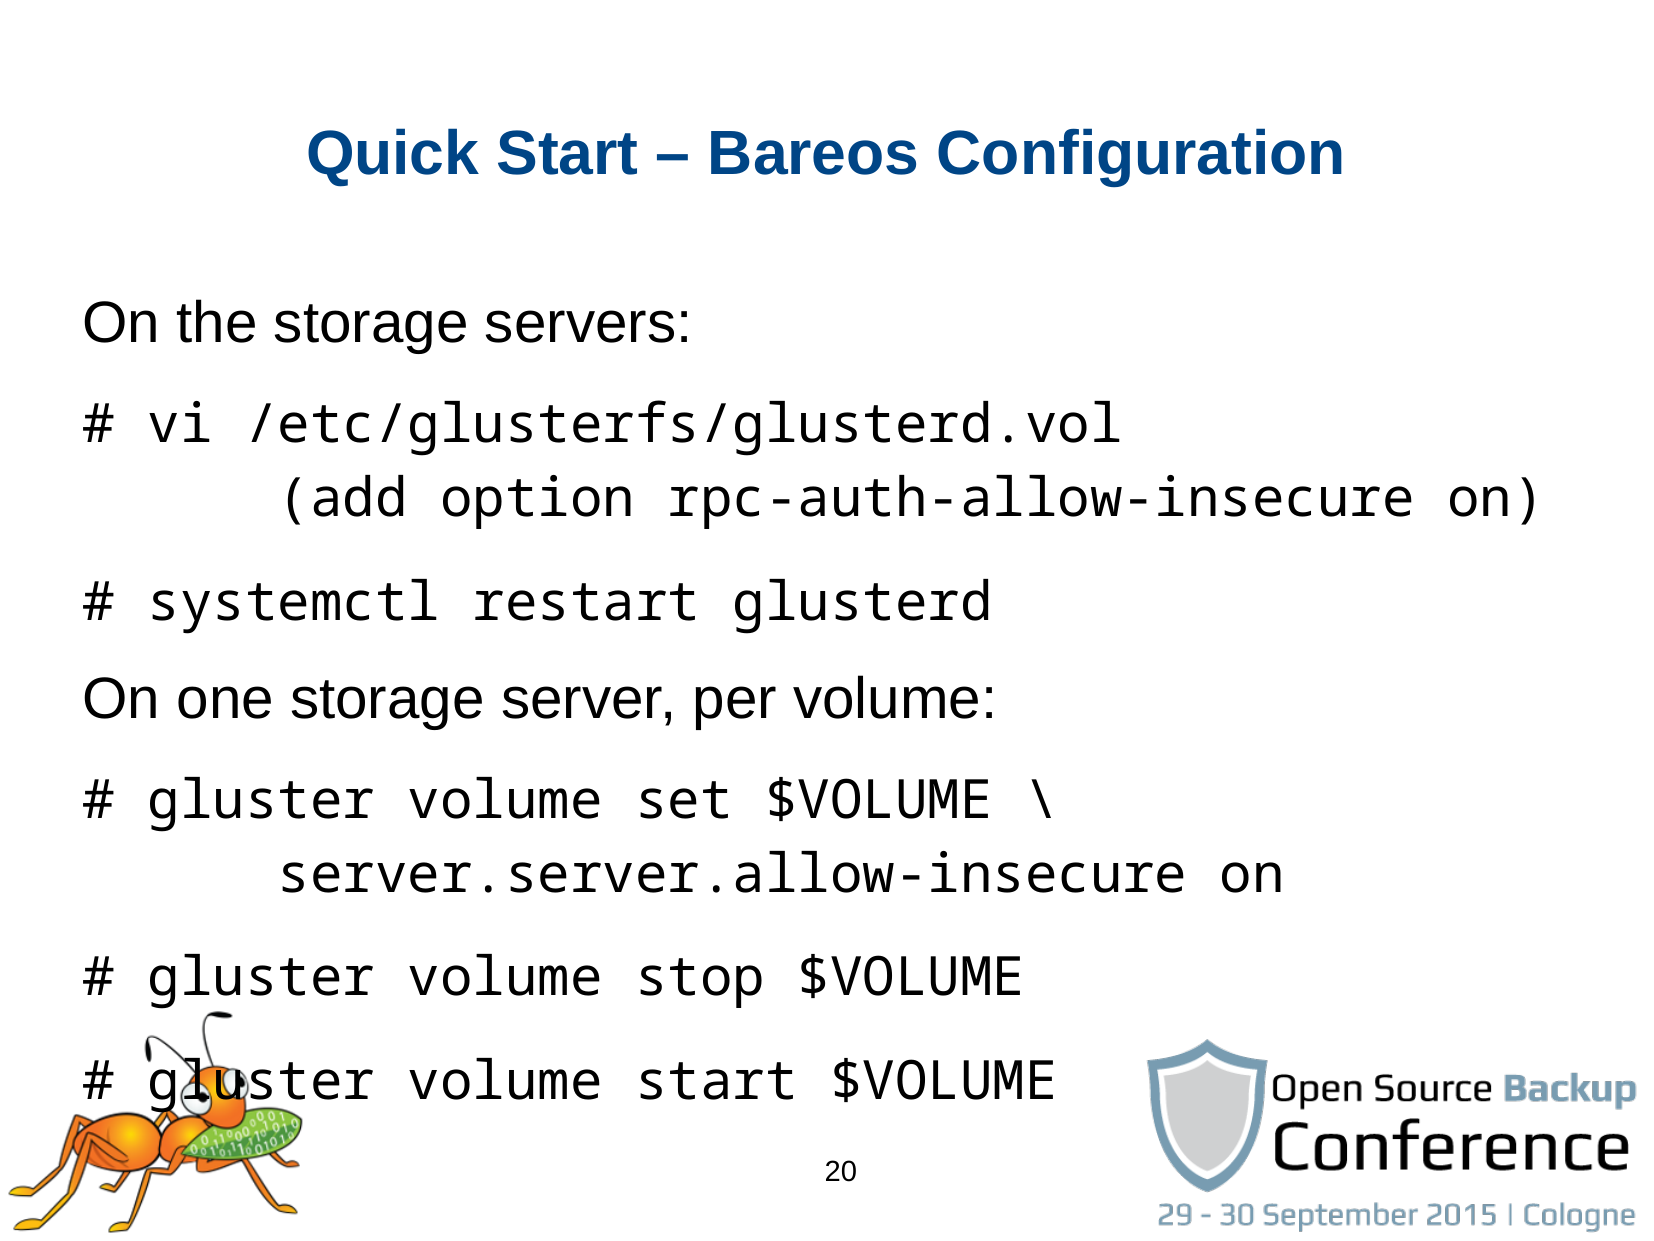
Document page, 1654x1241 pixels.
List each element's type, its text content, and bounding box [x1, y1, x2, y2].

list On the storage servers: # vi /etc/glusterfs/glusterd.vol (add option rpc-auth-allow-insecure on) # systemctl restart glusterd On one storage server, per volume: # gluster volume set $VOLUME \ server.server.allow-insecure on # gluster volume stop $VOLUME # gluster volume start $VOLUME [82, 290, 1571, 1010]
picture [5, 1009, 306, 1235]
picture [1132, 1033, 1654, 1241]
title Quick Start – Bareos Configuration [82, 49, 1571, 257]
